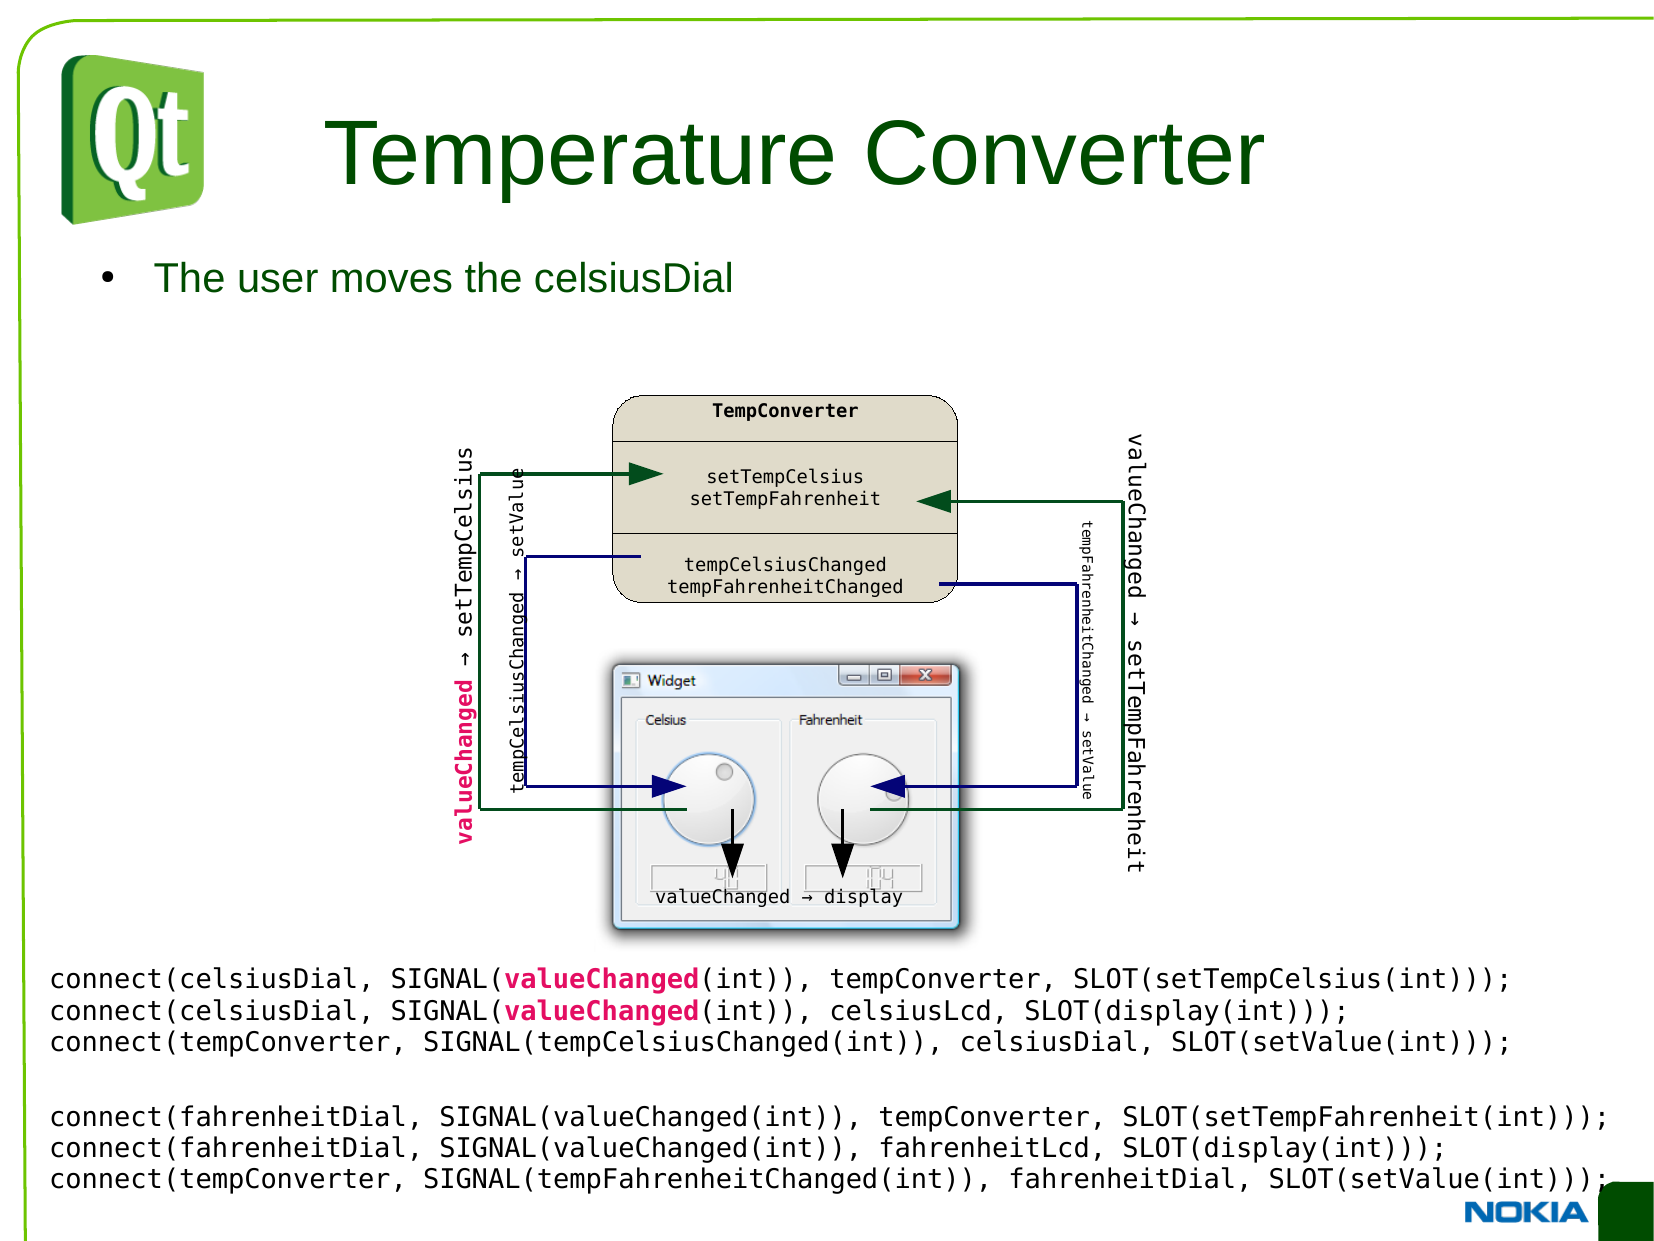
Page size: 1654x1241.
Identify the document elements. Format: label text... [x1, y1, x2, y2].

text_box tempFahrenheitChanged → setValue [1071, 505, 1104, 817]
text_box connect(celsiusDial, SIGNAL(valueChanged(int)), tempConverter, SLOT(setTempCelsius(int))); connect(celsiusDial, SIGNAL(valueChanged(int)), celsiusLcd, SLOT(display(int))); connect(tempConverter, SIGNAL(tempCelsiusChanged(int)), celsiusDial, SLOT(setValue(int))); connect(fahrenheitDial, SIGNAL(valueChanged(int)), tempConverter, SLOT(setTempFahrenheit(int))); connect(fahrenheitDial, SIGNAL(valueChanged(int)), fahrenheitLcd, SLOT(display(int))); connect(tempConverter, SIGNAL(tempFahrenheitChanged(int)), fahrenheitDial, SLOT(setValue(int))); [34, 956, 1631, 1206]
text_box valueChanged → setTempFahrenheit [1114, 419, 1158, 891]
picture [1465, 1206, 1589, 1223]
text_box TempConverter setTempCelsius setTempFahrenheit tempCelsiusChanged tempFahrenheitChanged [612, 442, 958, 533]
picture [594, 648, 986, 952]
list The user moves the celsiusDial [82, 254, 1571, 325]
text_box TempConverter setTempCelsius setTempFahrenheit tempCelsiusChanged tempFahrenheitChanged [612, 395, 958, 441]
title Temperature Converter [257, 49, 1333, 254]
text_box tempCelsiusChanged → setValue [497, 451, 536, 810]
text_box valueChanged → display [640, 878, 933, 916]
text_box valueChanged → setTempCelsius [442, 430, 485, 860]
text_box TempConverter setTempCelsius setTempFahrenheit tempCelsiusChanged tempFahrenheitChanged [612, 534, 958, 603]
picture [61, 55, 204, 225]
